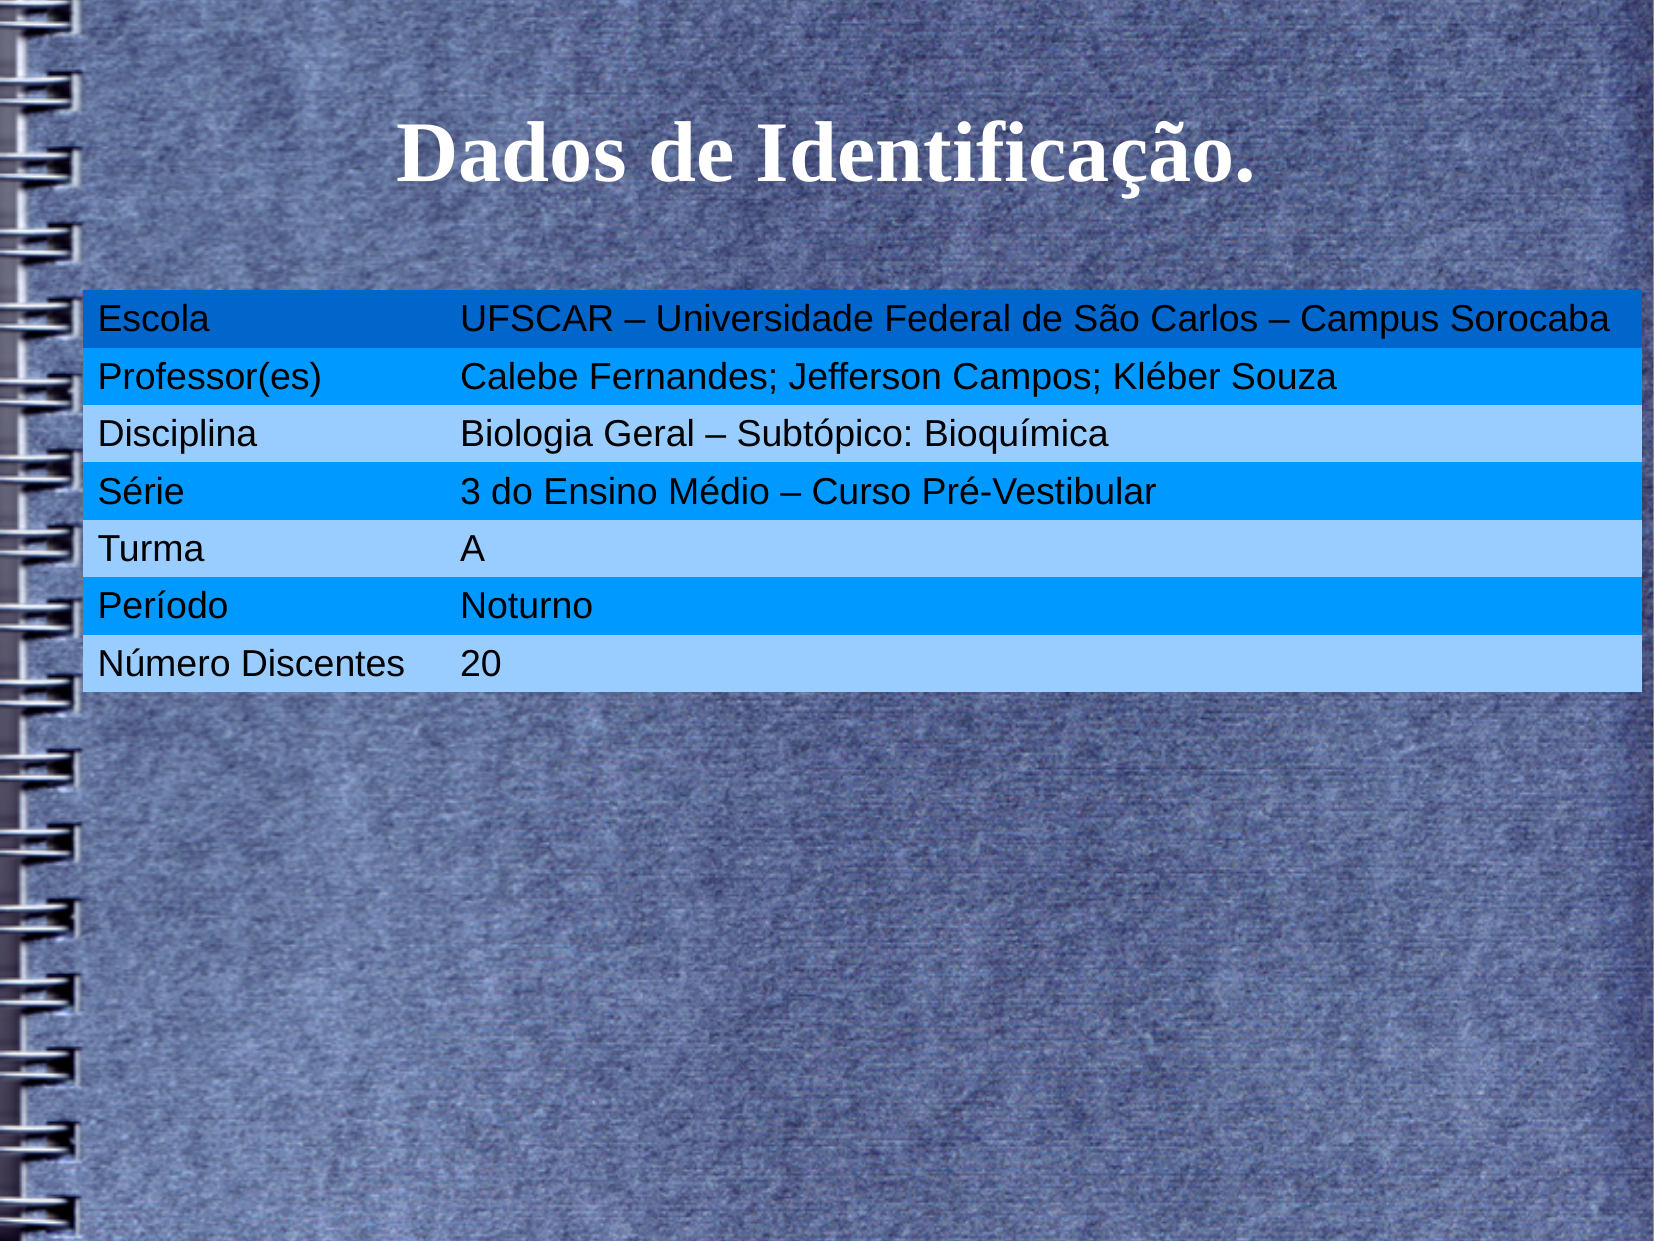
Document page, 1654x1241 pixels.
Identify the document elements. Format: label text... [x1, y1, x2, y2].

table_cell A [445, 520, 1642, 577]
table_cell Calebe Fernandes; Jefferson Campos; Kléber Souza [445, 348, 1642, 405]
table_header Escola [83, 290, 445, 348]
table_cell Série [83, 462, 445, 520]
table_cell 20 [445, 635, 1642, 692]
table_cell Biologia Geral – Subtópico: Bioquímica [445, 405, 1642, 462]
title Dados de Identificação. [82, 49, 1571, 257]
table_cell 3 do Ensino Médio – Curso Pré-Vestibular [445, 462, 1642, 520]
table_cell Professor(es) [83, 348, 445, 405]
table_cell Disciplina [83, 405, 445, 462]
picture [0, 0, 1654, 1241]
table_cell Turma [83, 520, 445, 577]
table_cell Número Discentes [83, 635, 445, 692]
table_header UFSCAR – Universidade Federal de São Carlos – Campus Sorocaba [445, 290, 1642, 348]
table_cell Noturno [445, 577, 1642, 635]
table_cell Período [83, 577, 445, 635]
